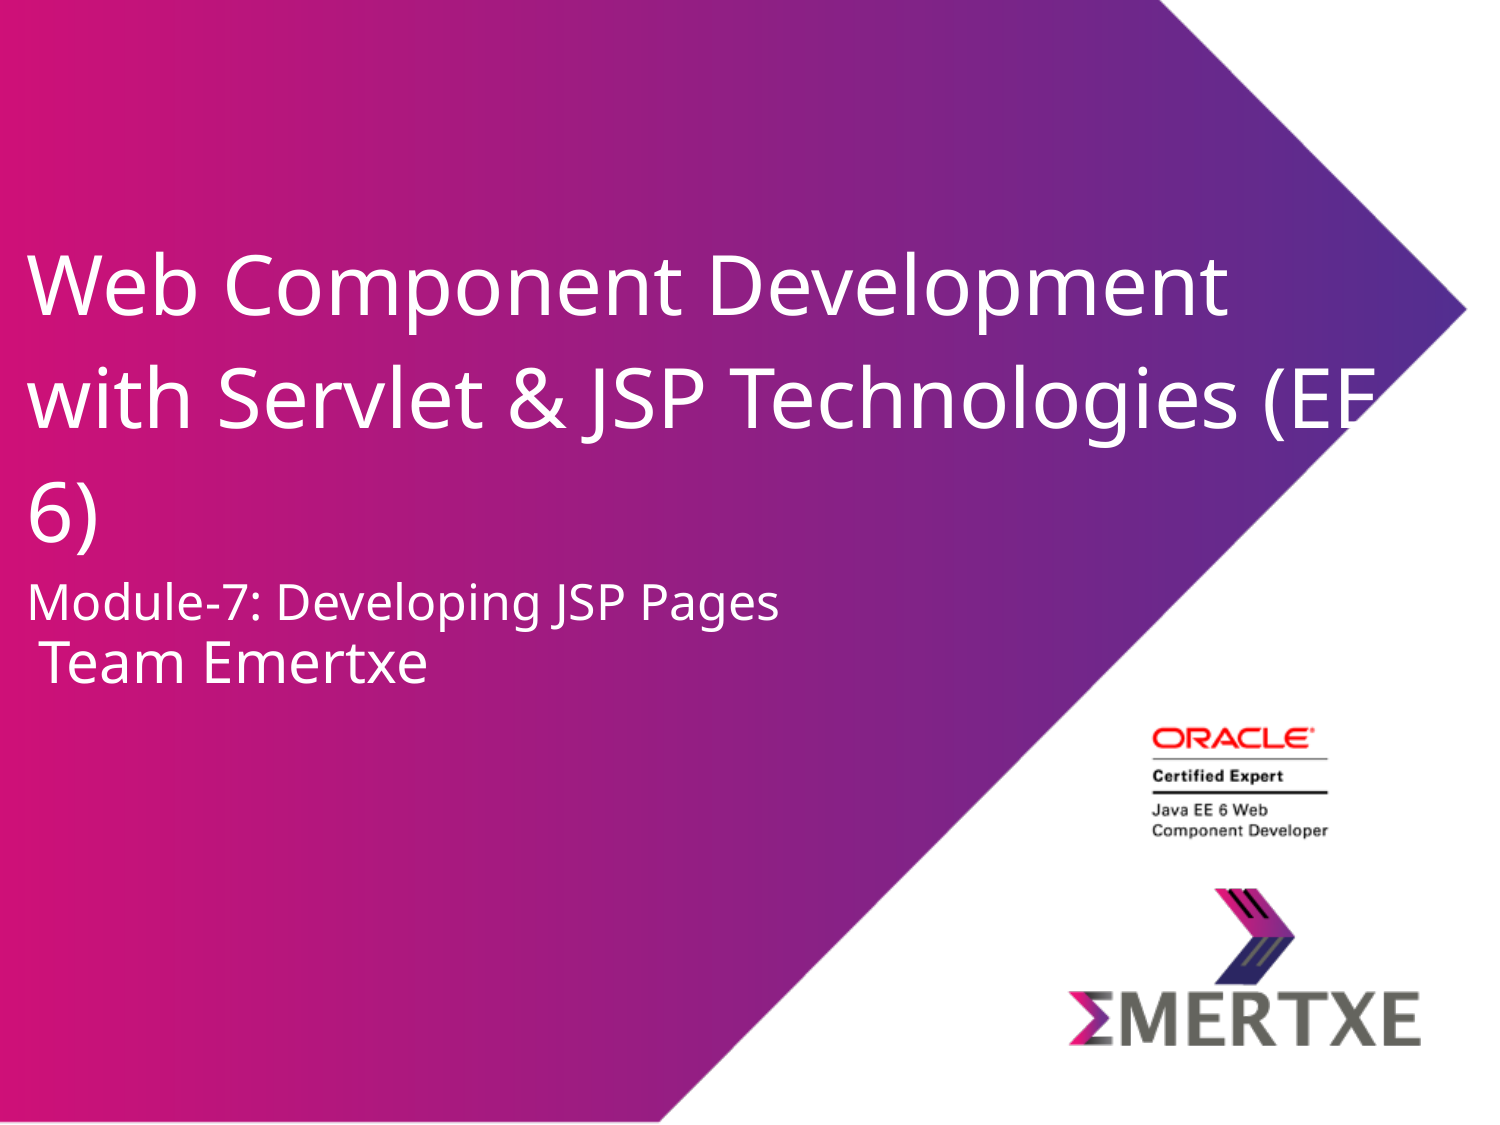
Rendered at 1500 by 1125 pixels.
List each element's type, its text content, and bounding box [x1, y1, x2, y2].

text_box Web Component Development with Servlet & JSP Technologies (EE 6) Module-7: Developing JSP Pages [11, 219, 1406, 715]
text_box Team Emertxe [23, 614, 615, 698]
picture [0, 0, 1500, 1125]
